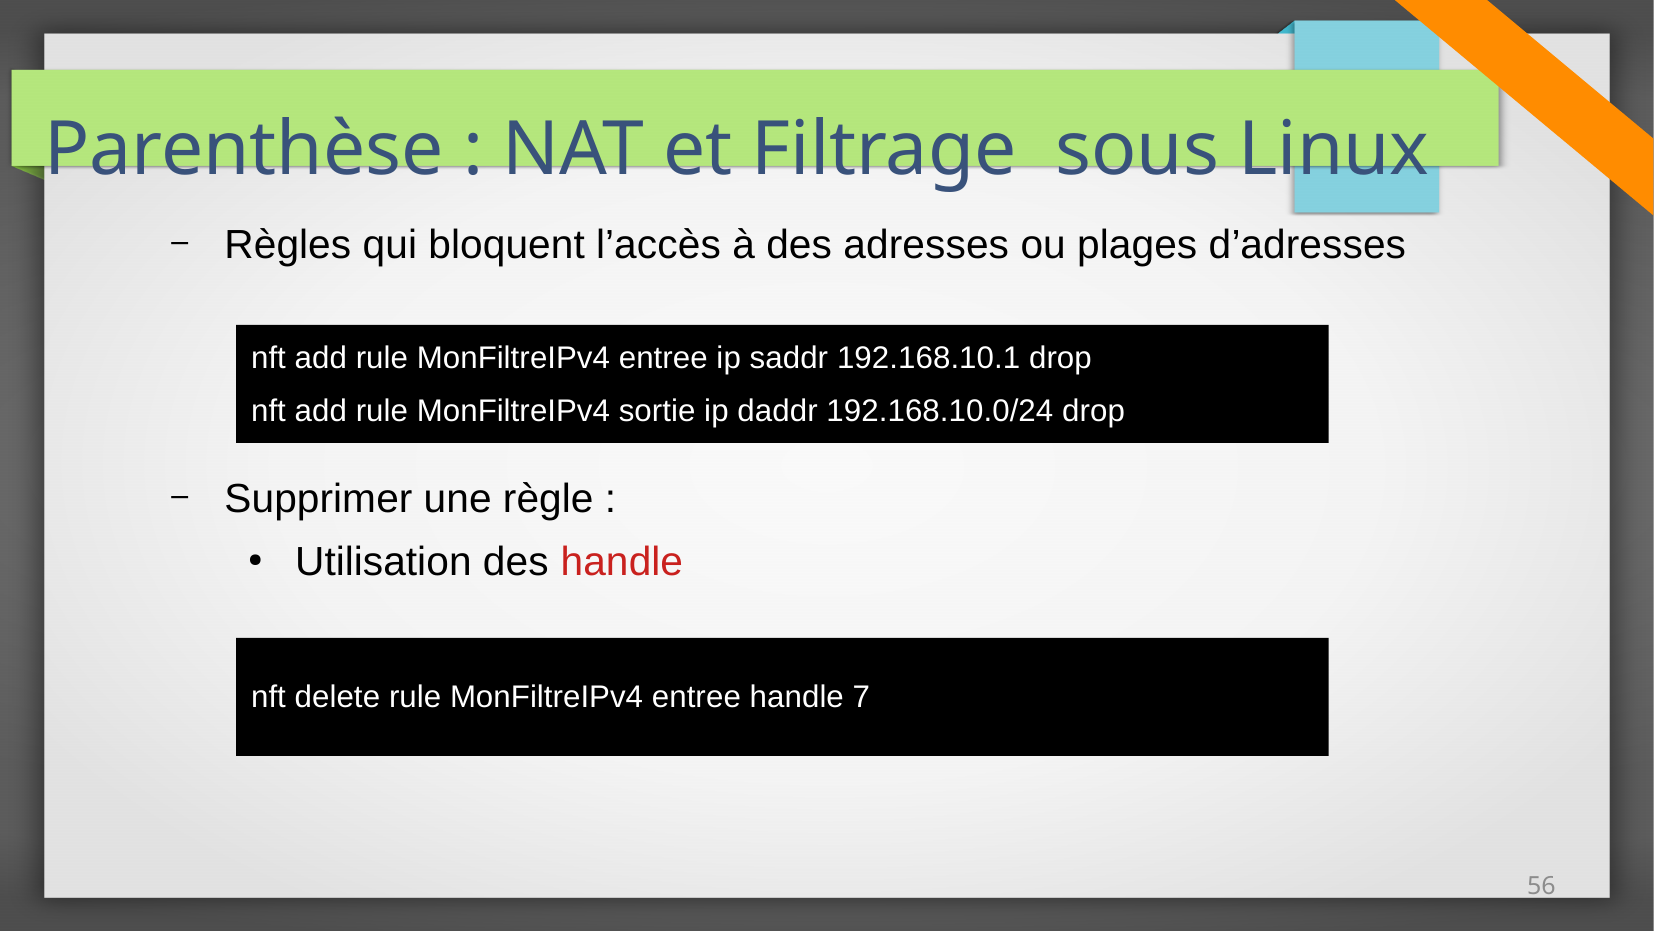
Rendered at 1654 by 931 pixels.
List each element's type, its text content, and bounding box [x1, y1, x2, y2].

list Règles qui bloquent l’accès à des adresses ou plages d’adresses Supprimer une règle : Utilisation des handle [82, 221, 1571, 857]
text_box nft delete rule MonFiltreIPv4 entree handle 7 [236, 637, 1329, 756]
text_box nft add rule MonFiltreIPv4 entree ip saddr 192.168.10.1 drop nft add rule MonFiltreIPv4 sortie ip daddr 192.168.10.0/24 drop [236, 324, 1329, 443]
text_box <numéro> [1184, 862, 1571, 912]
text_box Parenthèse : NAT et Filtrage sous Linux [29, 87, 1447, 178]
picture [0, 0, 1654, 931]
picture [1489, 0, 1654, 138]
